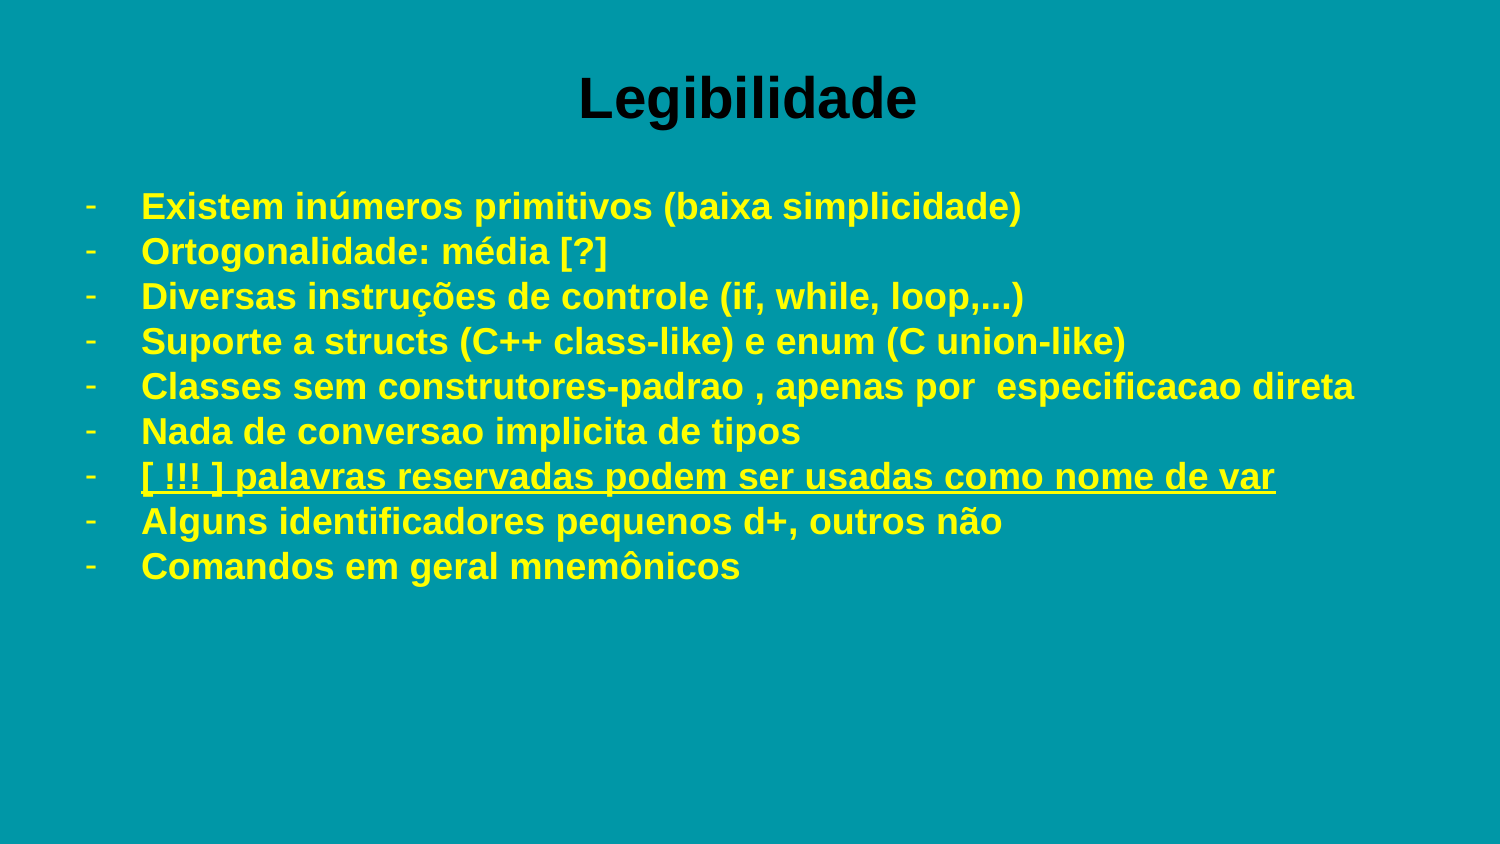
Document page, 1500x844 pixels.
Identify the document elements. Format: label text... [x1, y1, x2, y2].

title Legibilidade [51, 45, 1449, 140]
list Existem inúmeros primitivos (baixa simplicidade) Ortogonalidade: média [?] Diversas instruções de controle (if, while, loop,...) Suporte a structs (C++ class-like) e enum (C union-like) Classes sem construtores-padrao , apenas por especificacao direta Nada de conversao implicita de tipos [ !!! ] palavras reservadas podem ser usadas como nome de var Alguns identificadores pequenos d+, outros não Comandos em geral mnemônicos [51, 166, 1449, 778]
